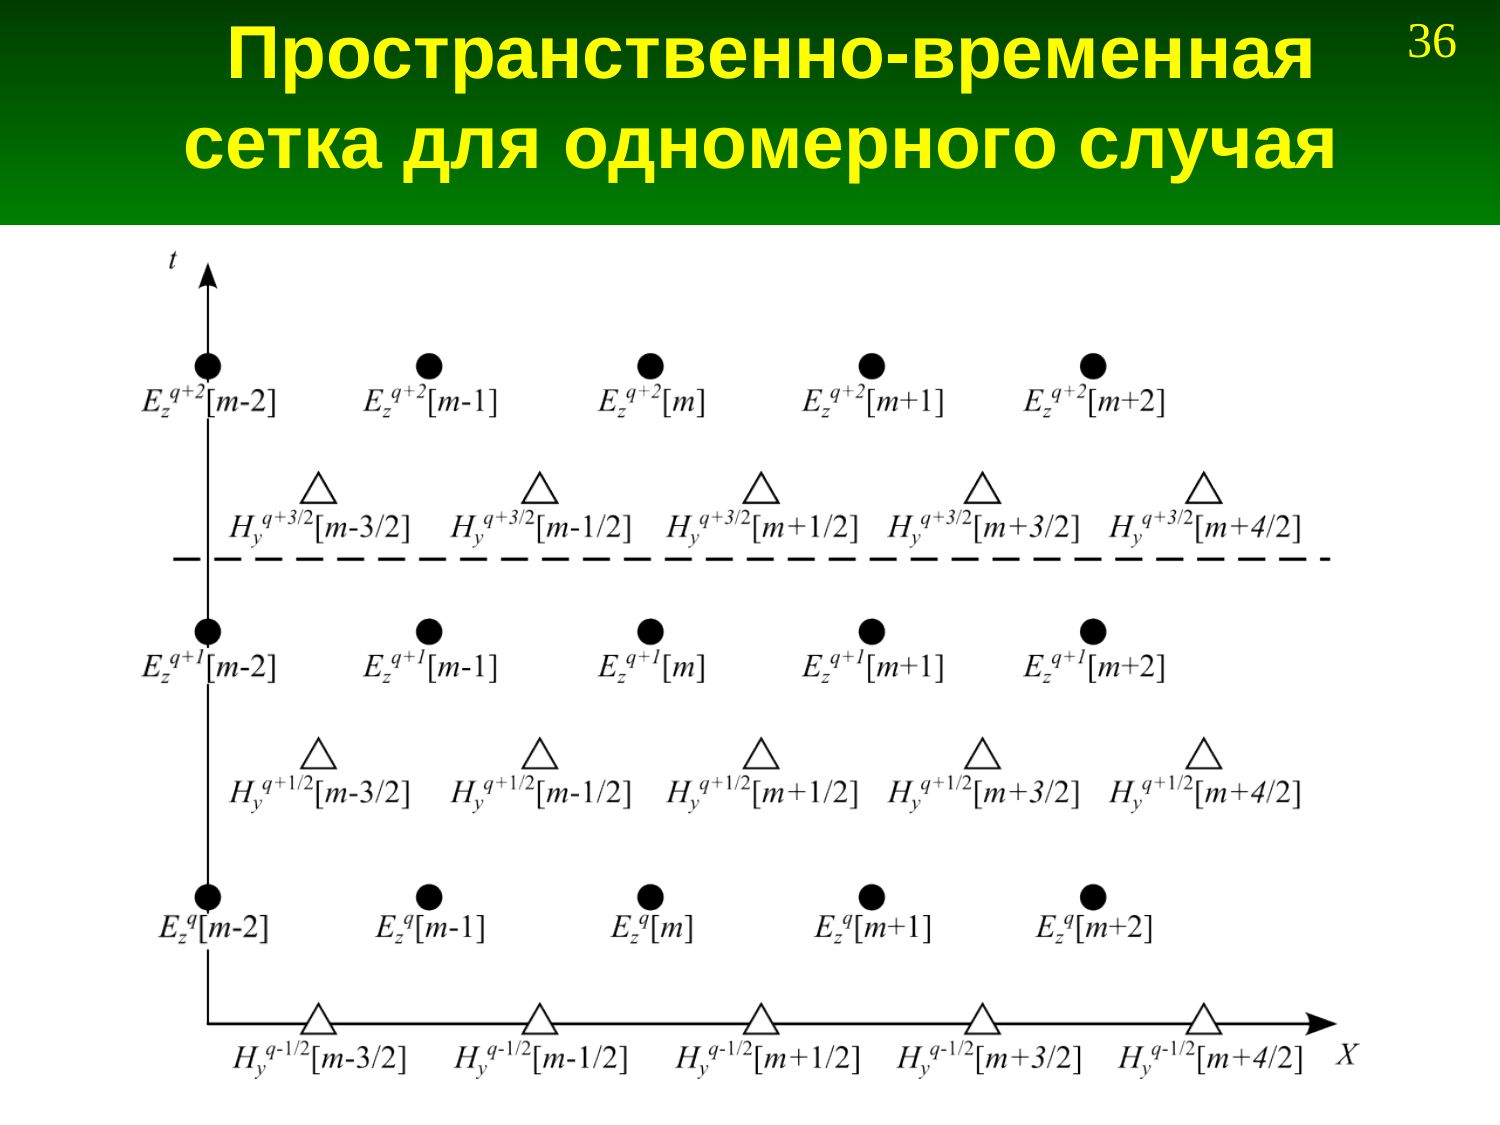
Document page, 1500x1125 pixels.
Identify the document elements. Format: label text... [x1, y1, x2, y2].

picture [140, 251, 1360, 1079]
title Пространственно-временная сетка для одномерного случая [123, 0, 1399, 192]
